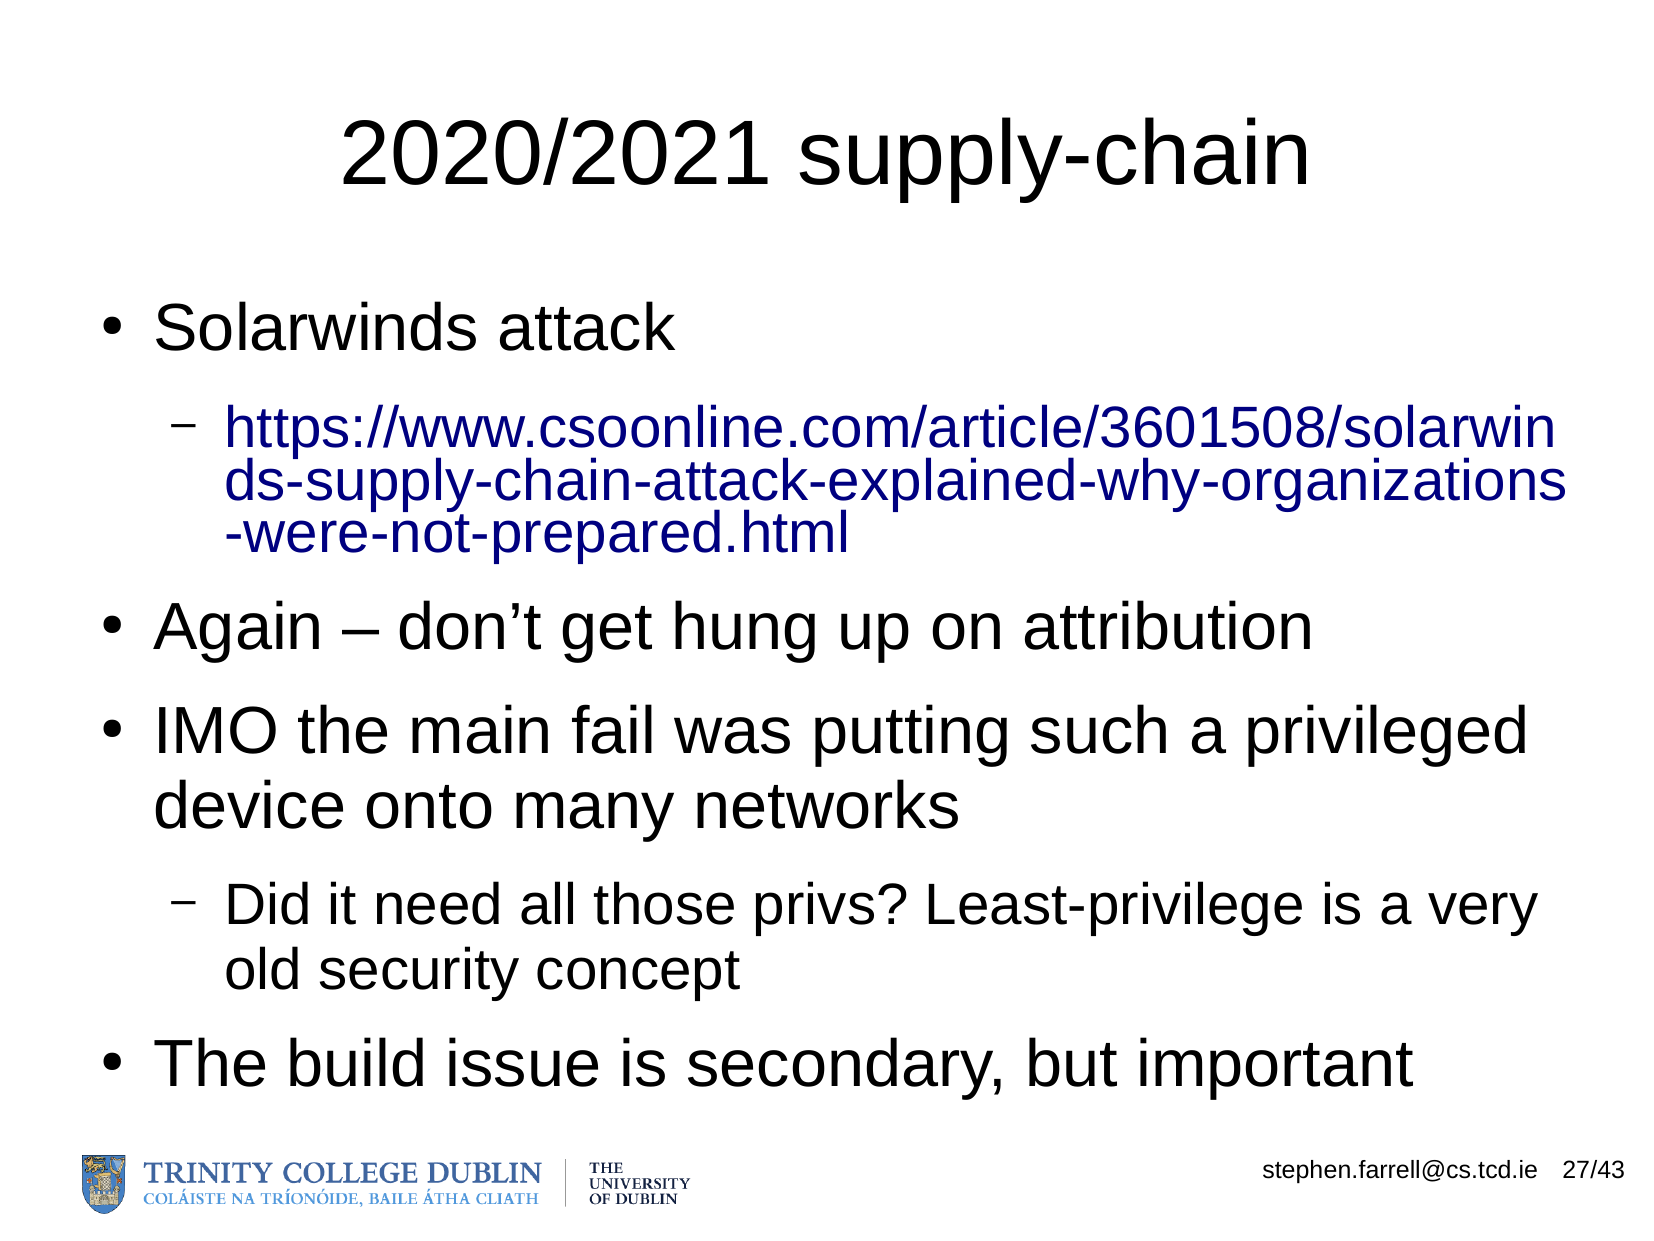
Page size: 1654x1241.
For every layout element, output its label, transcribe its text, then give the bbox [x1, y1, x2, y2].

list Solarwinds attack https://www.csoonline.com/article/3601508/solarwinds-supply-chain-attack-explained-why-organizations-were-not-prepared.html Again – don’t get hung up on attribution IMO the main fail was putting such a privileged device onto many networks Did it need all those privs? Least-privilege is a very old security concept The build issue is secondary, but important [82, 290, 1571, 1010]
picture [82, 1155, 694, 1214]
title 2020/2021 supply-chain [82, 49, 1571, 257]
